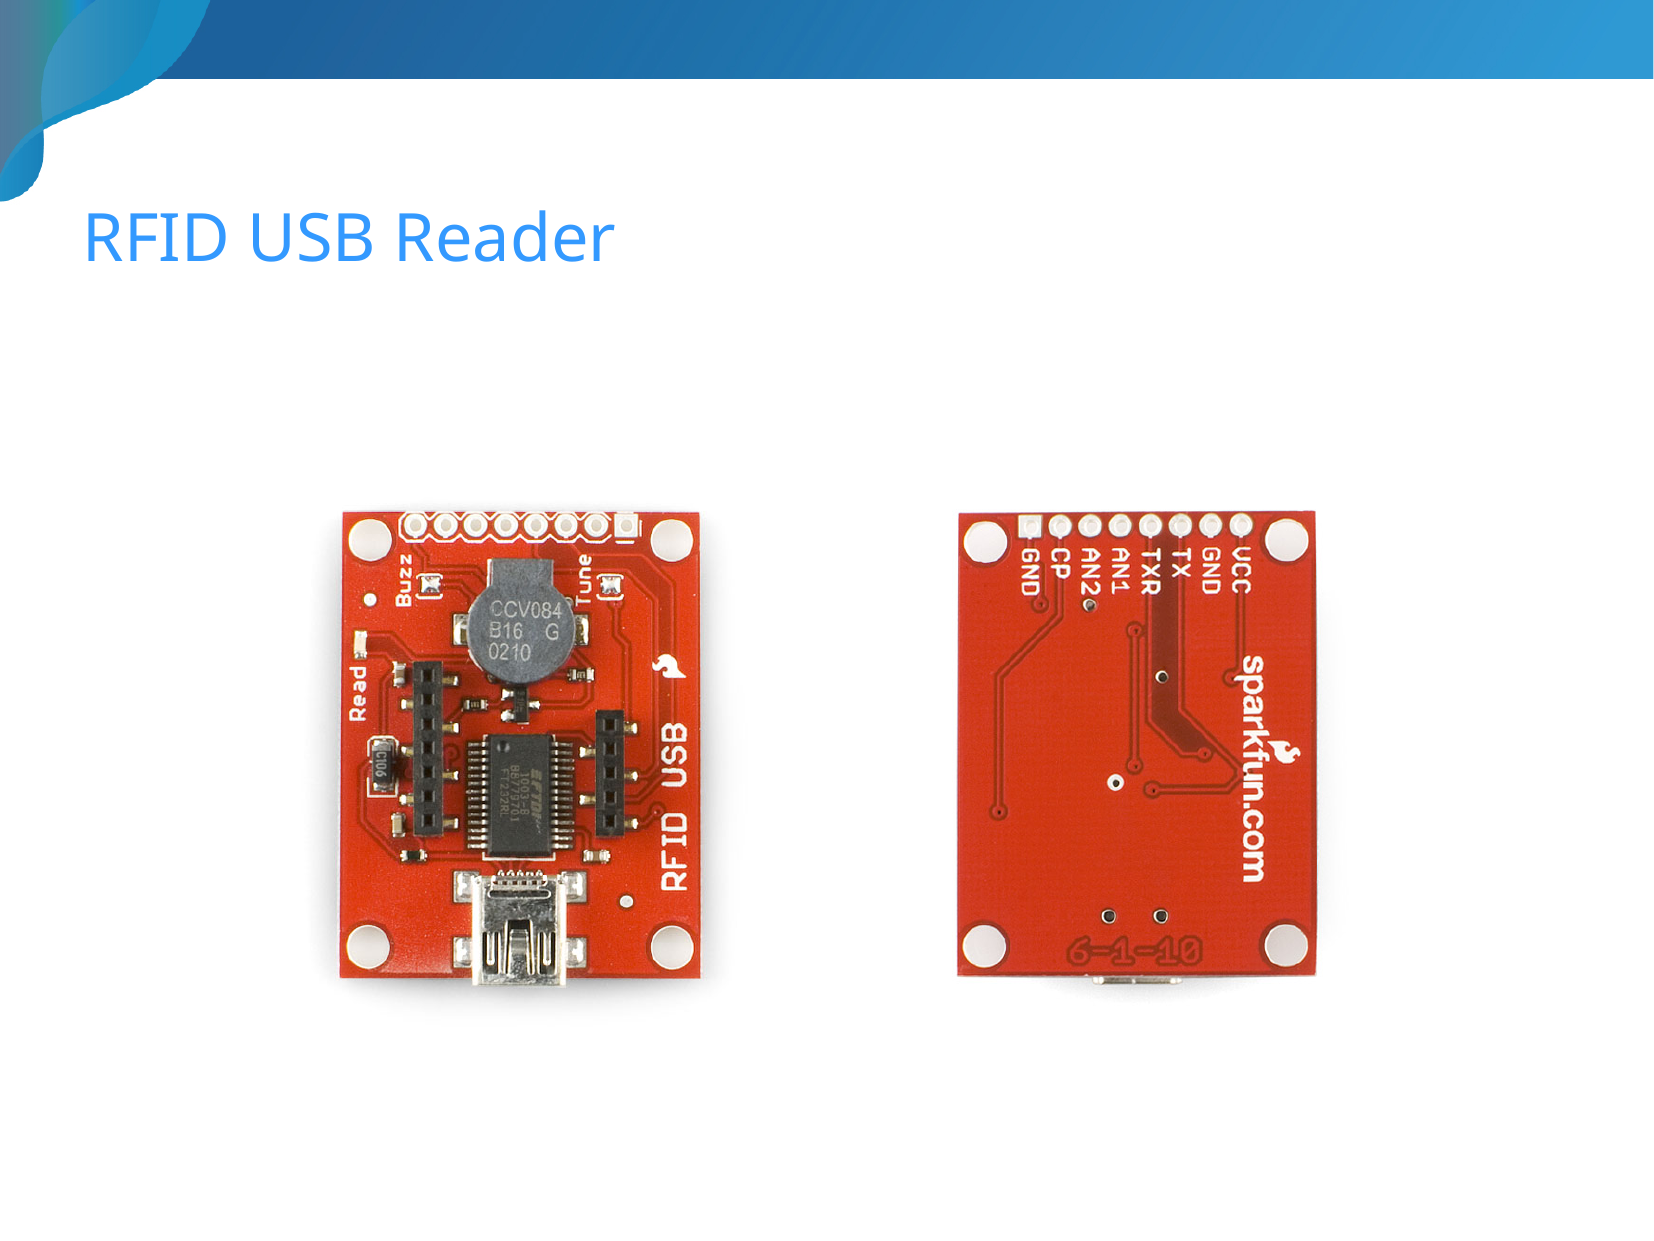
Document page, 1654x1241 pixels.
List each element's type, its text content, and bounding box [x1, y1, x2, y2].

picture [0, 0, 1654, 1241]
title RFID USB Reader [82, 139, 1571, 332]
